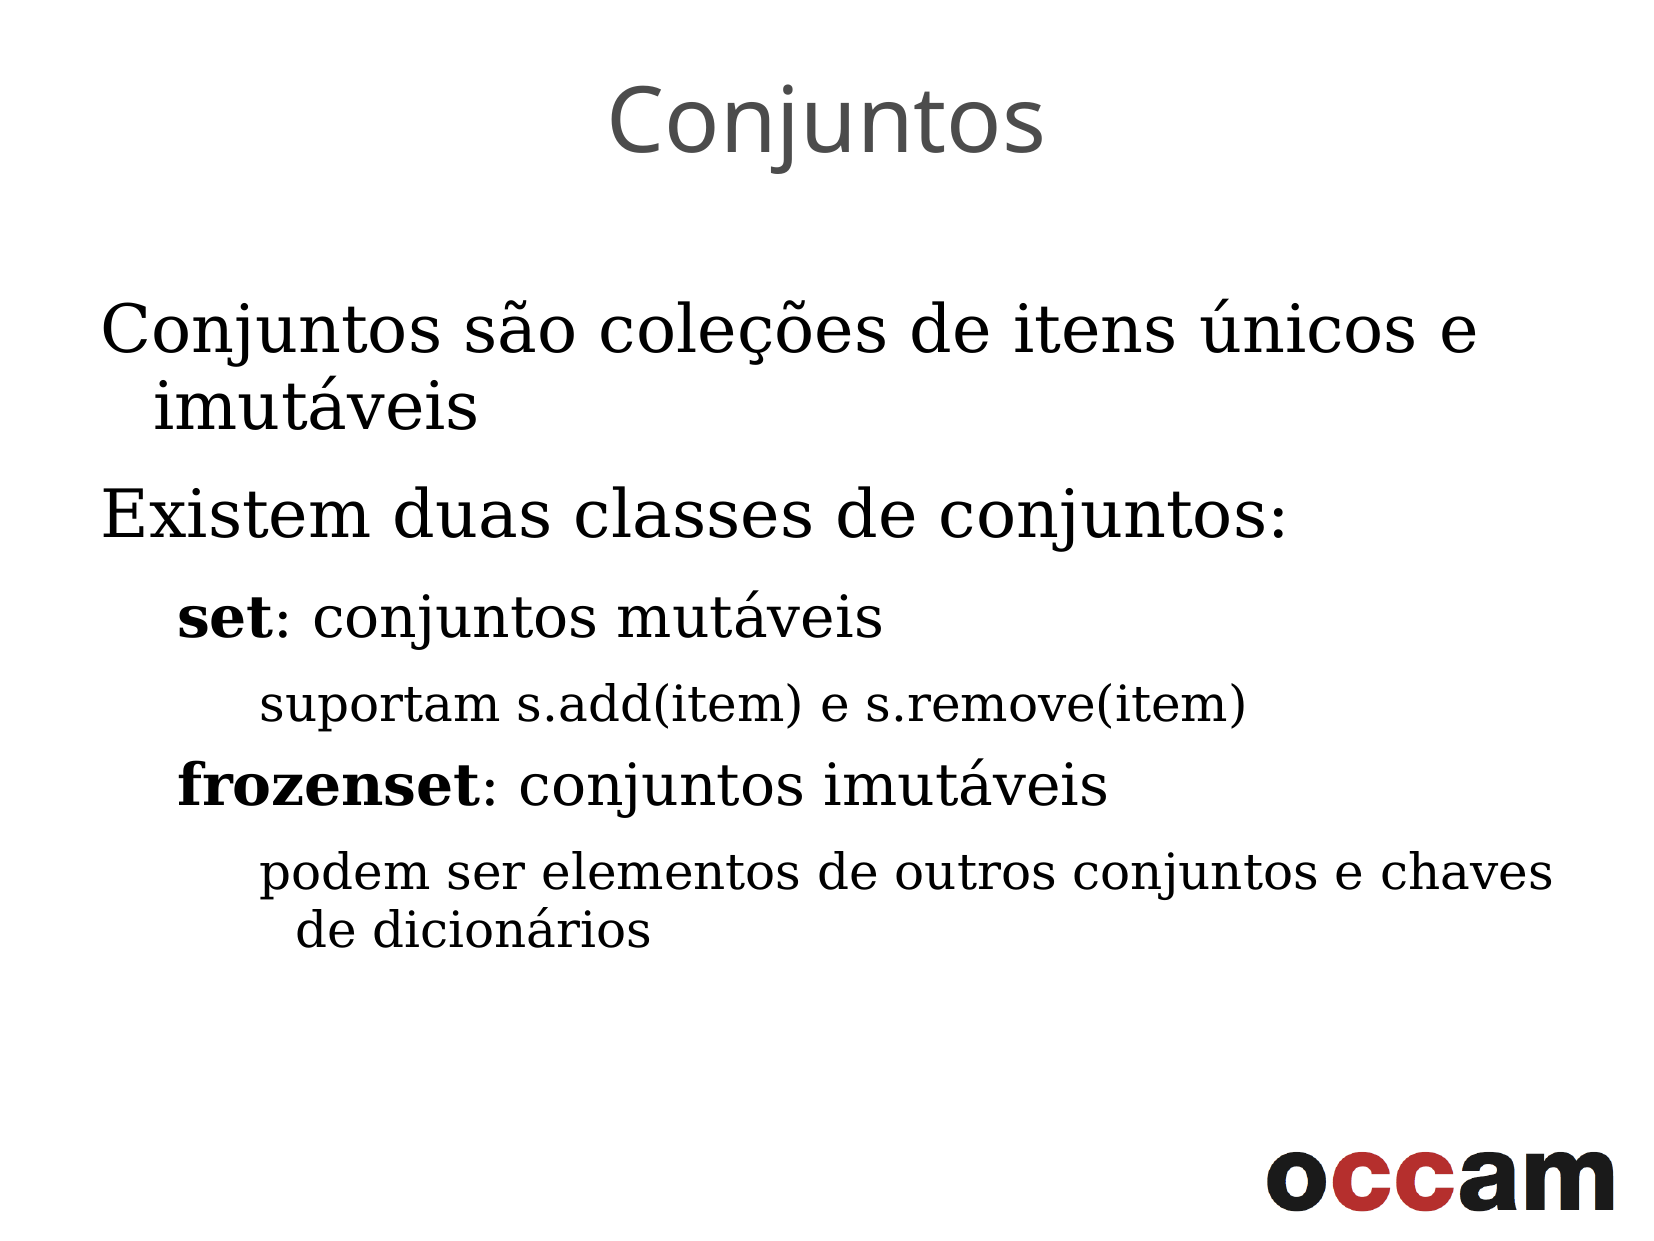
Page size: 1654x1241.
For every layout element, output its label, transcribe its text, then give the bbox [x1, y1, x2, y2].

list Conjuntos são coleções de itens únicos e imutáveis Existem duas classes de conjuntos: set: conjuntos mutáveis suportam s.add(item) e s.remove(item) frozenset: conjuntos imutáveis podem ser elementos de outros conjuntos e chaves de dicionários [86, 225, 1576, 1088]
picture [1237, 1122, 1643, 1241]
title Conjuntos [75, 17, 1564, 226]
